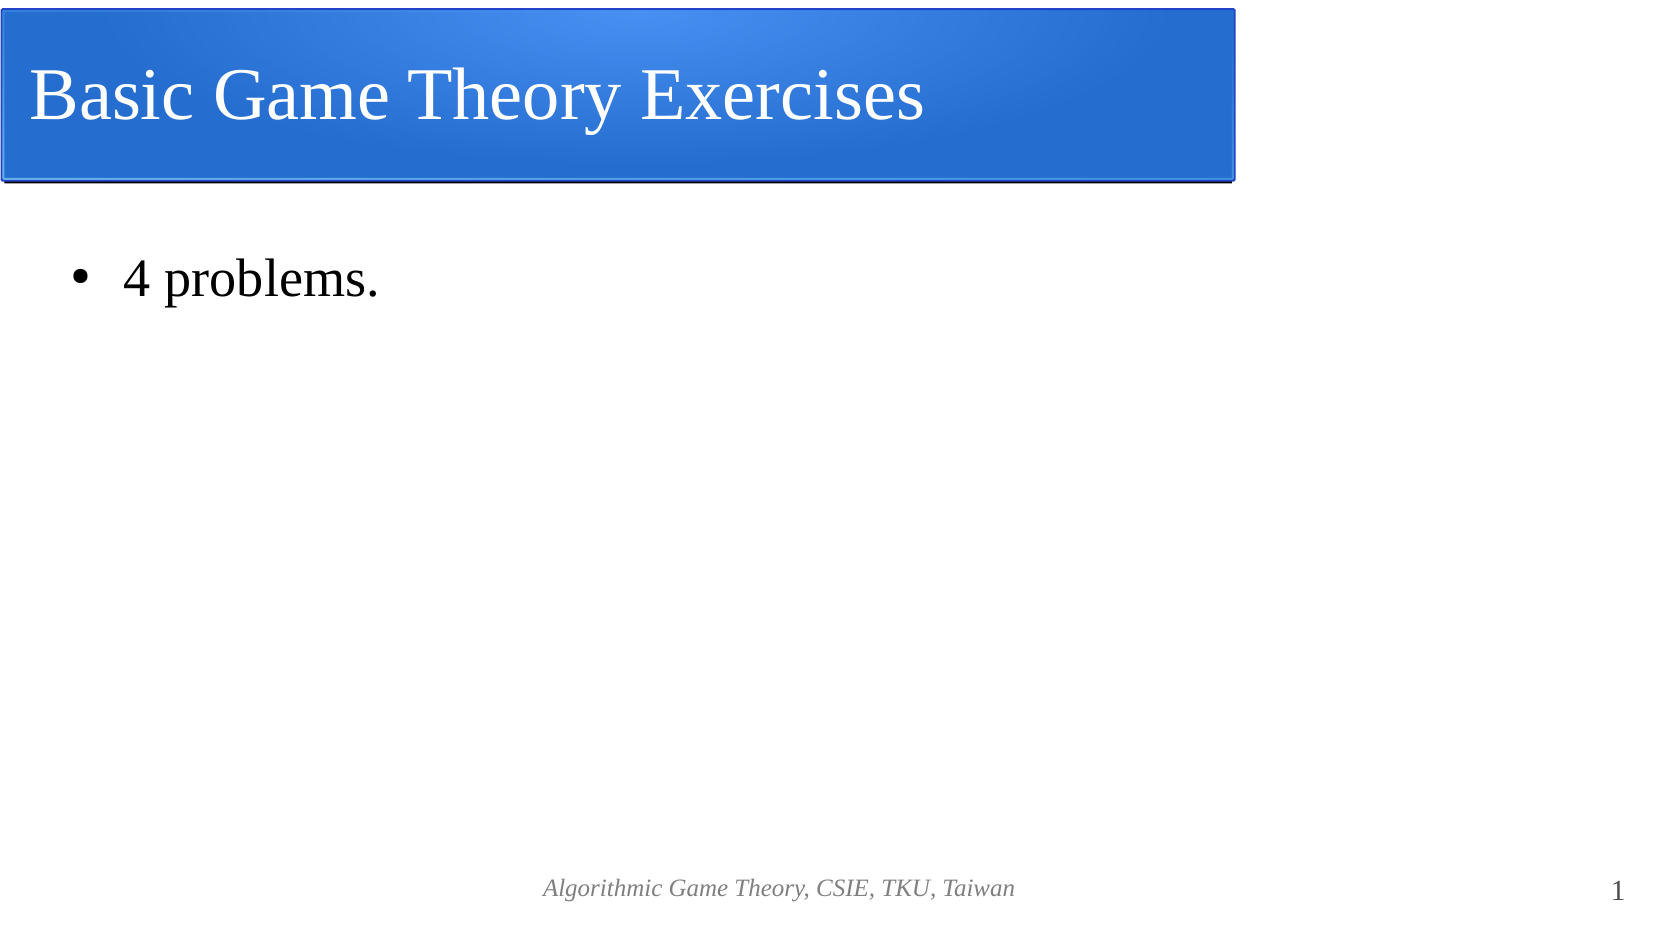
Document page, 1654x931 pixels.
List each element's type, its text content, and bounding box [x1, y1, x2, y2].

list 4 problems. [53, 248, 1542, 788]
title Basic Game Theory Exercises [29, 17, 1138, 172]
